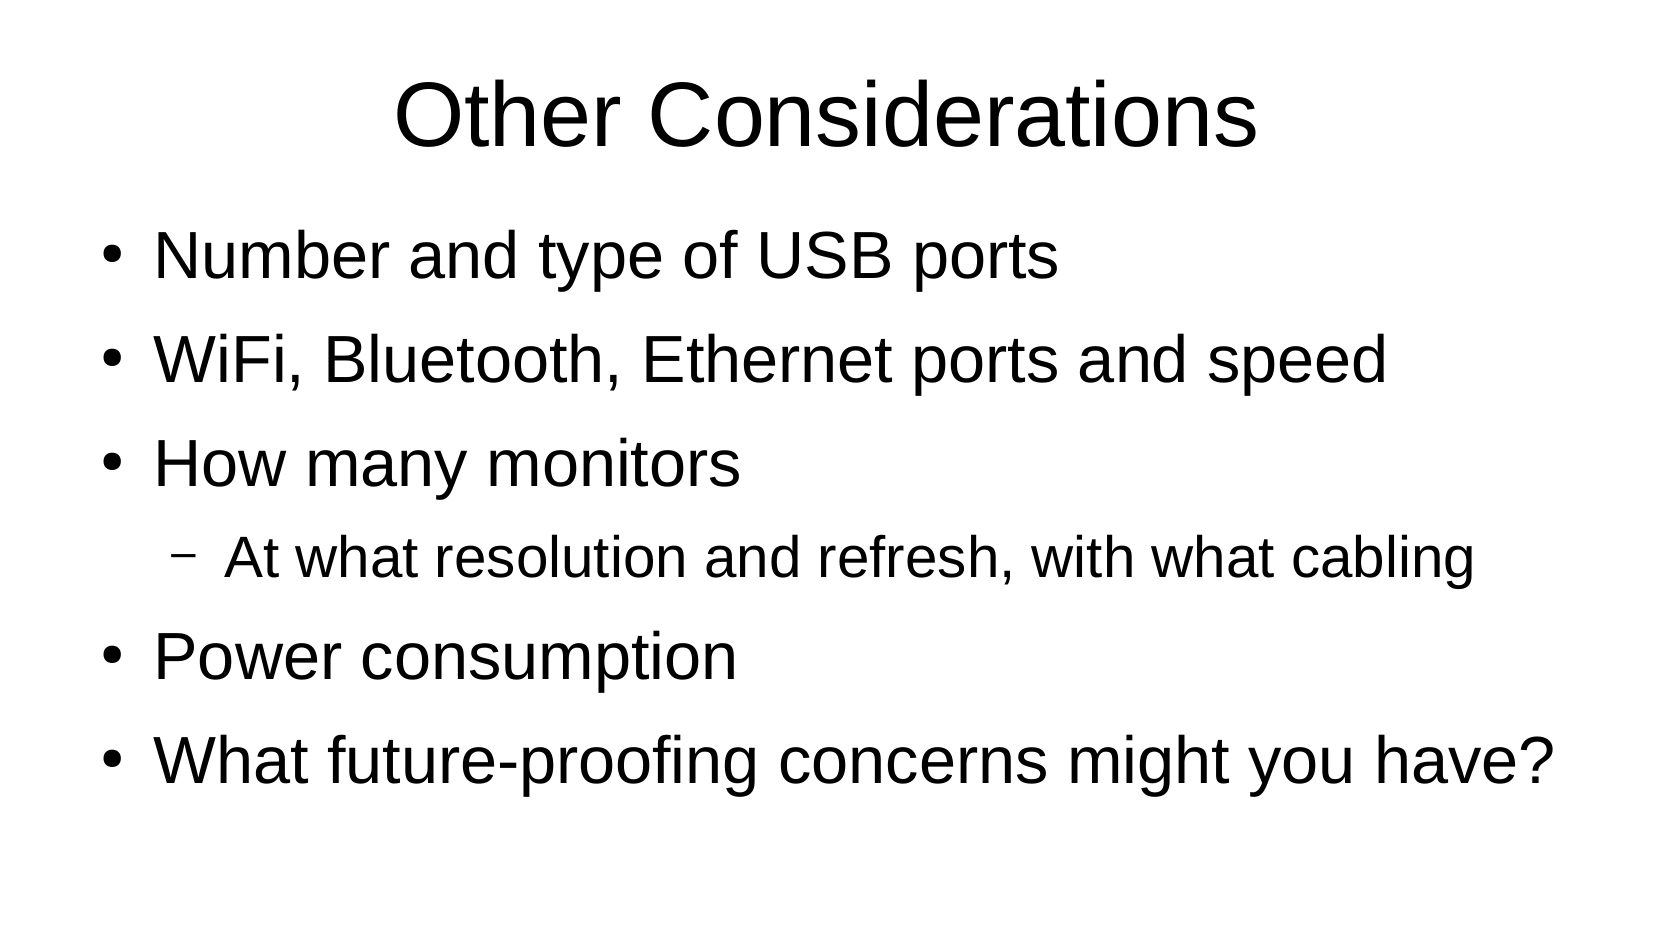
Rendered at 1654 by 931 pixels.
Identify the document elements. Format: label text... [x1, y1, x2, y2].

list Number and type of USB ports WiFi, Bluetooth, Ethernet ports and speed How many monitors At what resolution and refresh, with what cabling Power consumption What future-proofing concerns might you have? [82, 217, 1571, 826]
title Other Considerations [82, 37, 1571, 193]
